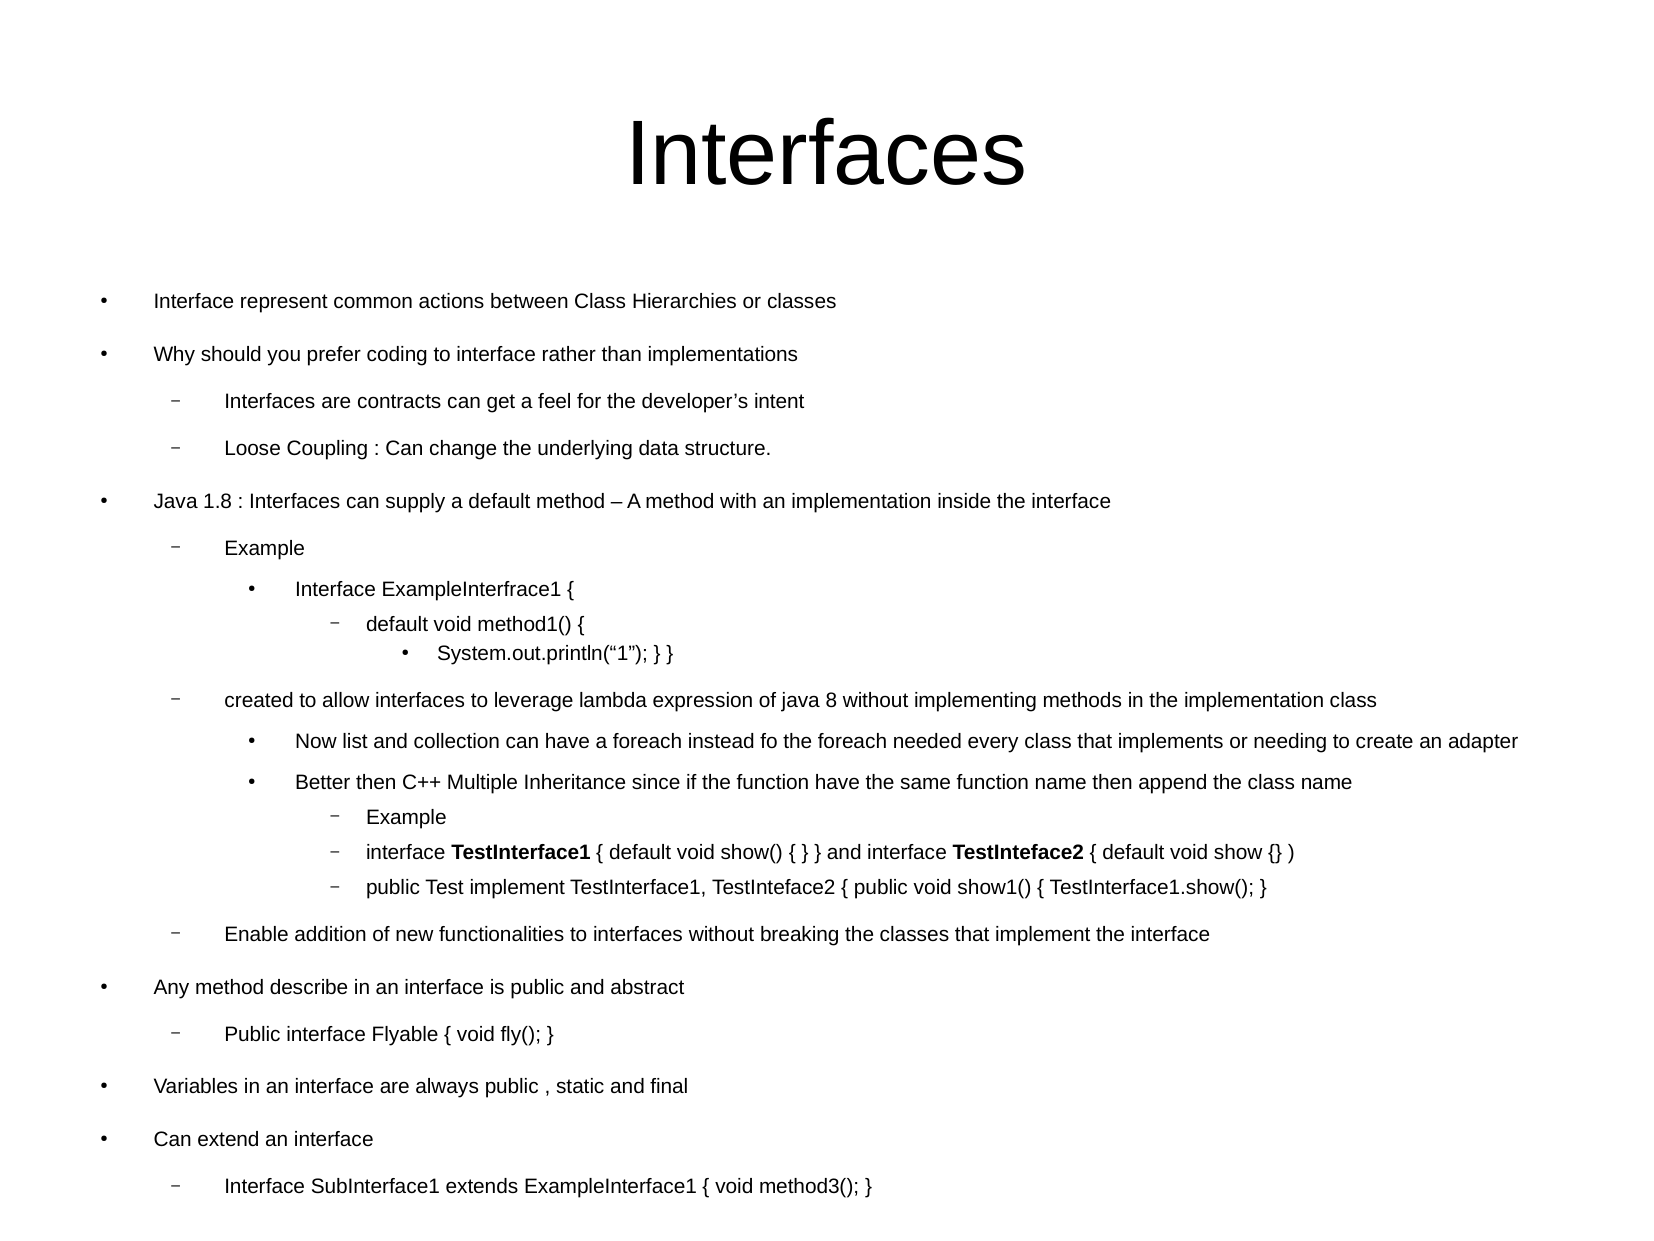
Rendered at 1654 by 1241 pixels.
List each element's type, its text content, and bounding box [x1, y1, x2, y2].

title Interfaces [82, 49, 1571, 257]
list Interface represent common actions between Class Hierarchies or classes Why should you prefer coding to interface rather than implementations Interfaces are contracts can get a feel for the developer’s intent Loose Coupling : Can change the underlying data structure. Java 1.8 : Interfaces can supply a default method – A method with an implementation inside the interface Example Interface ExampleInterfrace1 { default void method1() { System.out.println(“1”); } } created to allow interfaces to leverage lambda expression of java 8 without implementing methods in the implementation class Now list and collection can have a foreach instead fo the foreach needed every class that implements or needing to create an adapter Better then C++ Multiple Inheritance since if the function have the same function name then append the class name Example interface TestInterface1 { default void show() { } } and interface TestInteface2 { default void show {} ) public Test implement TestInterface1, TestInteface2 { public void show1() { TestInterface1.show(); } Enable addition of new functionalities to interfaces without breaking the classes that implement the interface Any method describe in an interface is public and abstract Public interface Flyable { void fly(); } Variables in an interface are always public , static and final Can extend an interface Interface SubInterface1 extends ExampleInterface1 { void method3(); } [82, 290, 1571, 1216]
